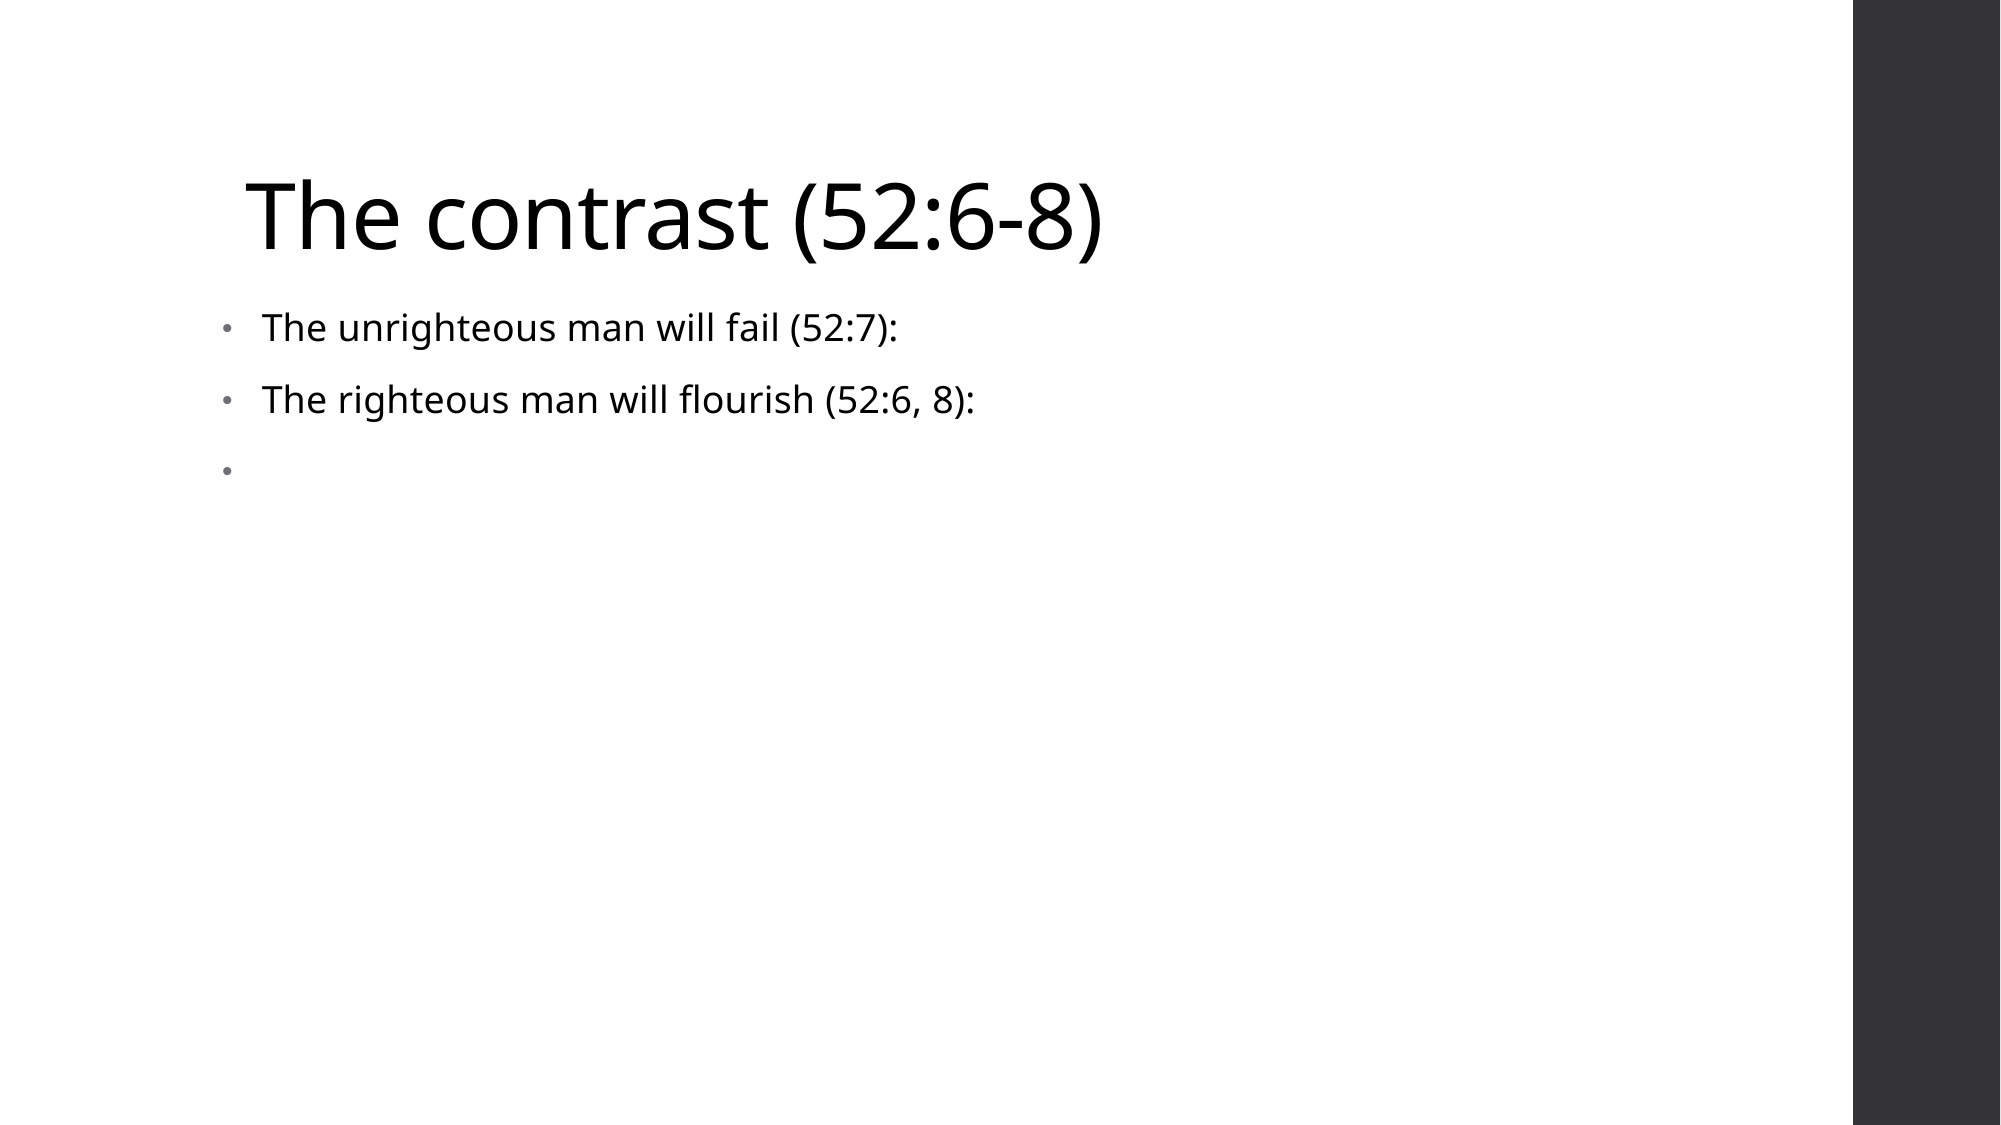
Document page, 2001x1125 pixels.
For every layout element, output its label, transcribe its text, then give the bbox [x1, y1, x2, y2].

list The unrighteous man will fail (52:7): The righteous man will flourish (52:6, 8): [206, 299, 1617, 1014]
title The contrast (52:6-8) [206, 60, 1797, 278]
